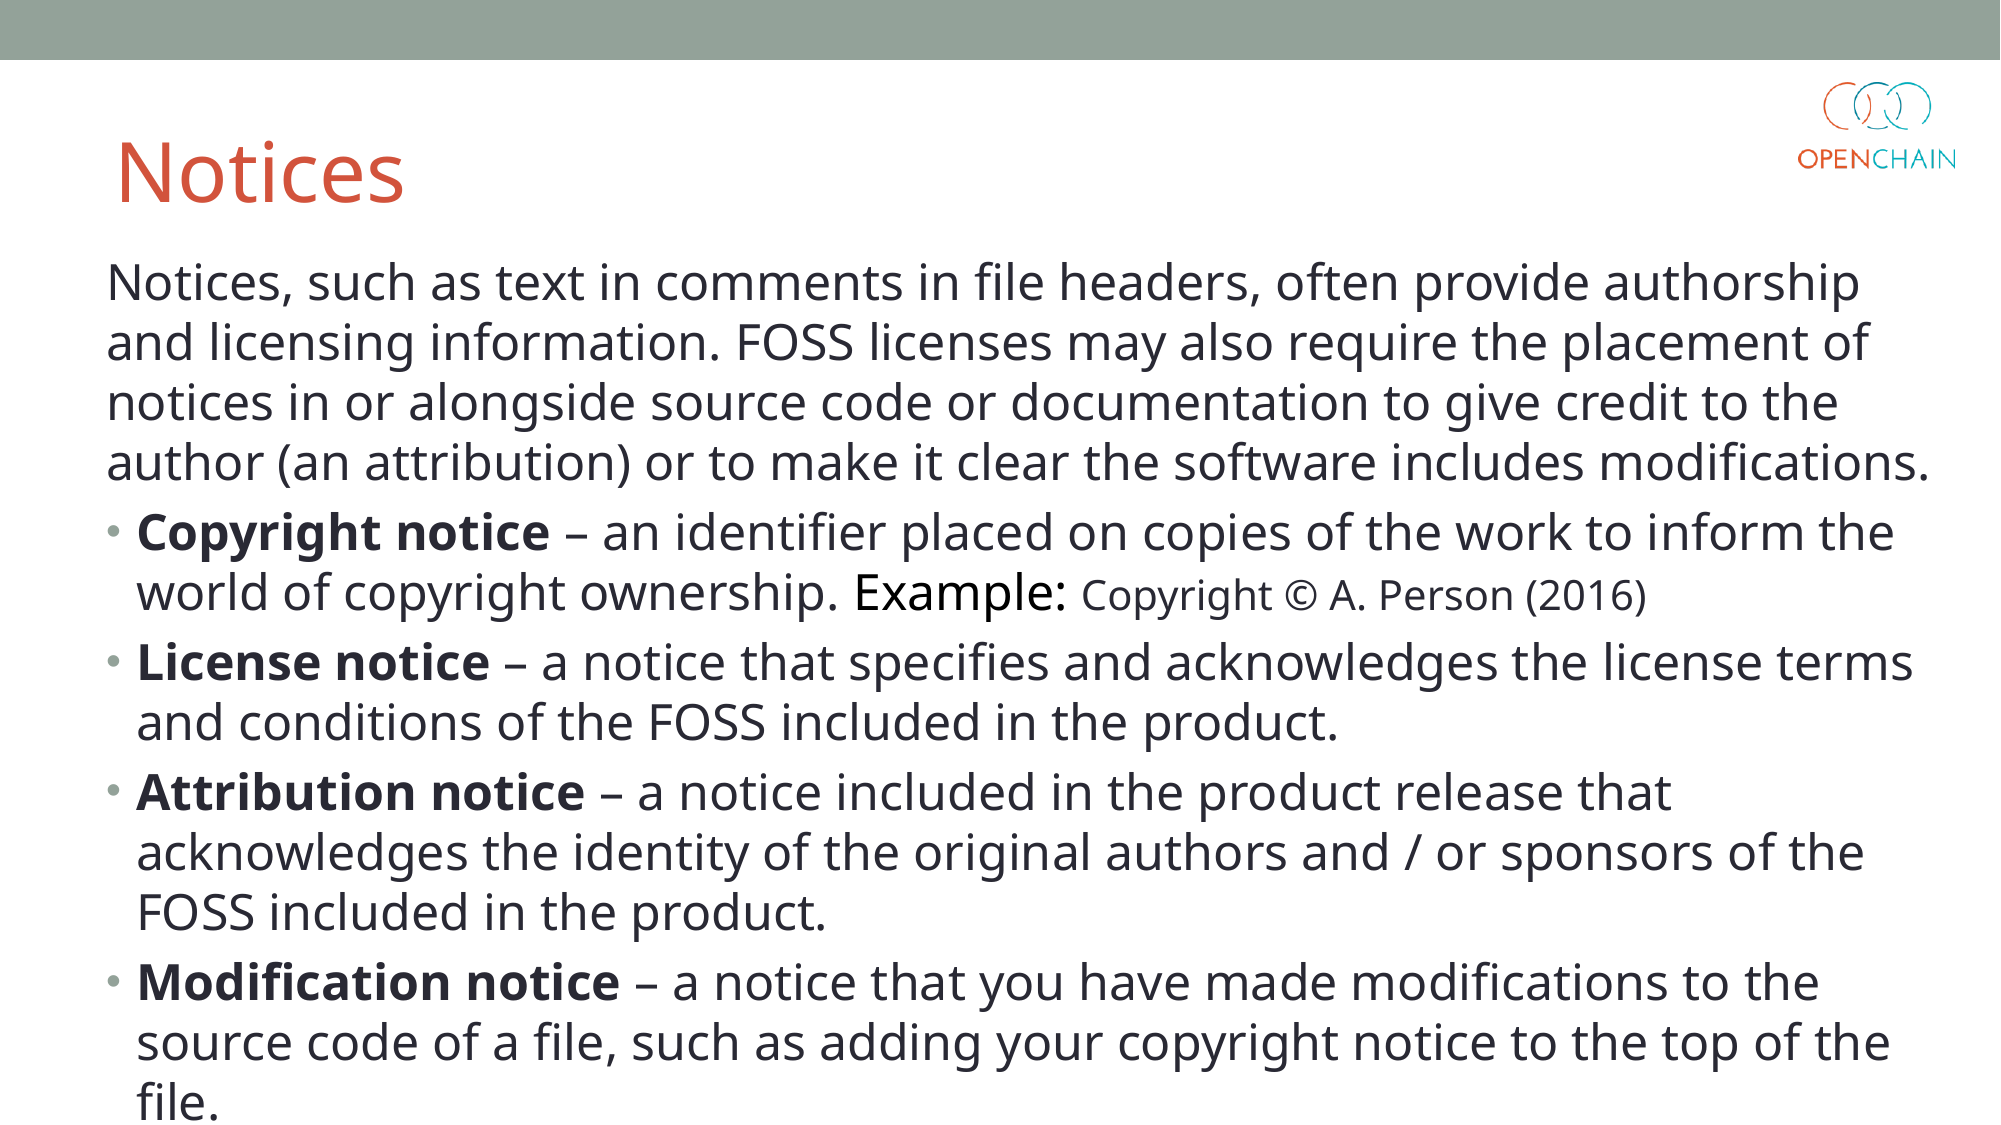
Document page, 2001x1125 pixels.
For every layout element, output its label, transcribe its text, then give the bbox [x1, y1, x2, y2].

text_box Notices [99, 87, 1900, 243]
picture [1798, 82, 1955, 169]
text_box Notices, such as text in comments in file headers, often provide authorship and licensing information. FOSS licenses may also require the placement of notices in or alongside source code or documentation to give credit to the author (an attribution) or to make it clear the software includes modifications. Copyright notice – an identifier placed on copies of the work to inform the world of copyright ownership. Example: Copyright © A. Person (2016) License notice – a notice that specifies and acknowledges the license terms and conditions of the FOSS included in the product. Attribution notice – a notice included in the product release that acknowledges the identity of the original authors and / or sponsors of the FOSS included in the product. Modification notice – a notice that you have made modifications to the source code of a file, such as adding your copyright notice to the top of the file. [91, 243, 1970, 1125]
